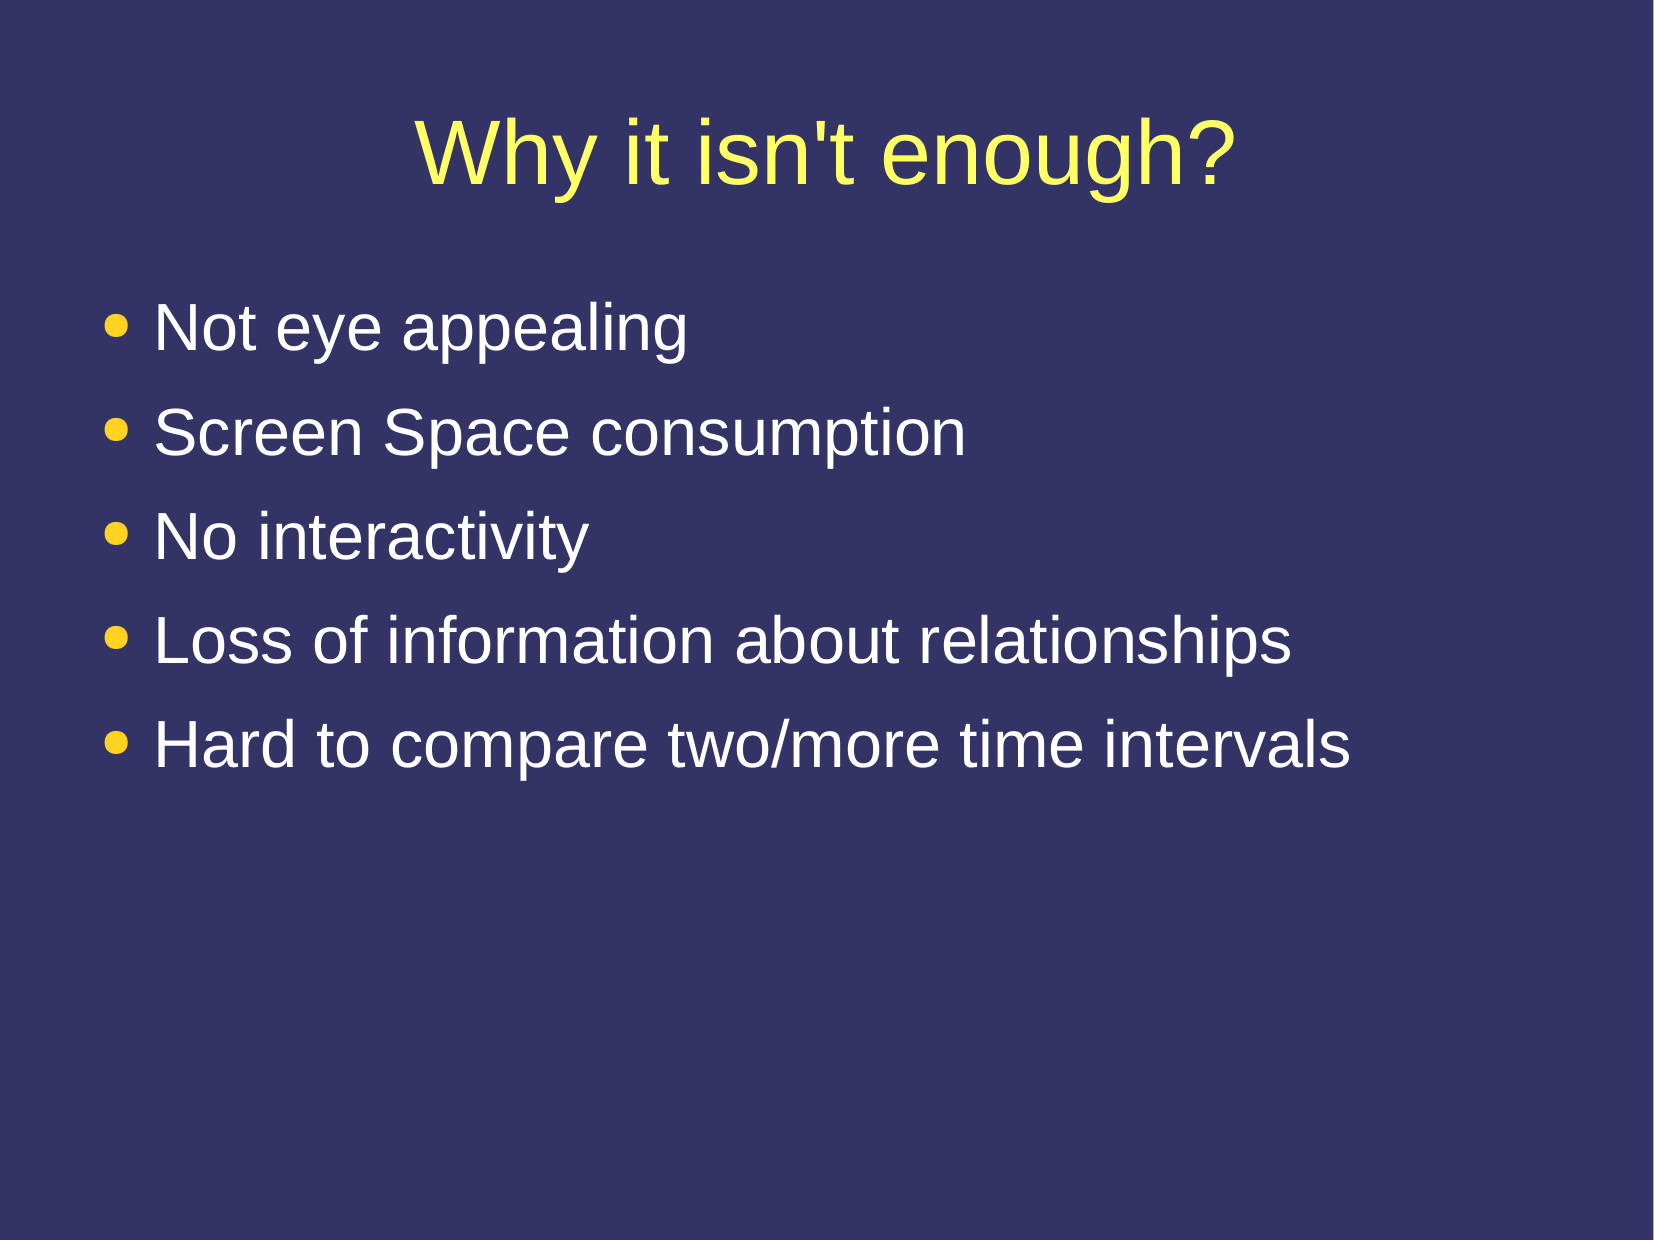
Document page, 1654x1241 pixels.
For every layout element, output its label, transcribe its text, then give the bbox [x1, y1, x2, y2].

title Why it isn't enough? [82, 49, 1571, 257]
list Not eye appealing Screen Space consumption No interactivity Loss of information about relationships Hard to compare two/more time intervals [82, 290, 1571, 1109]
